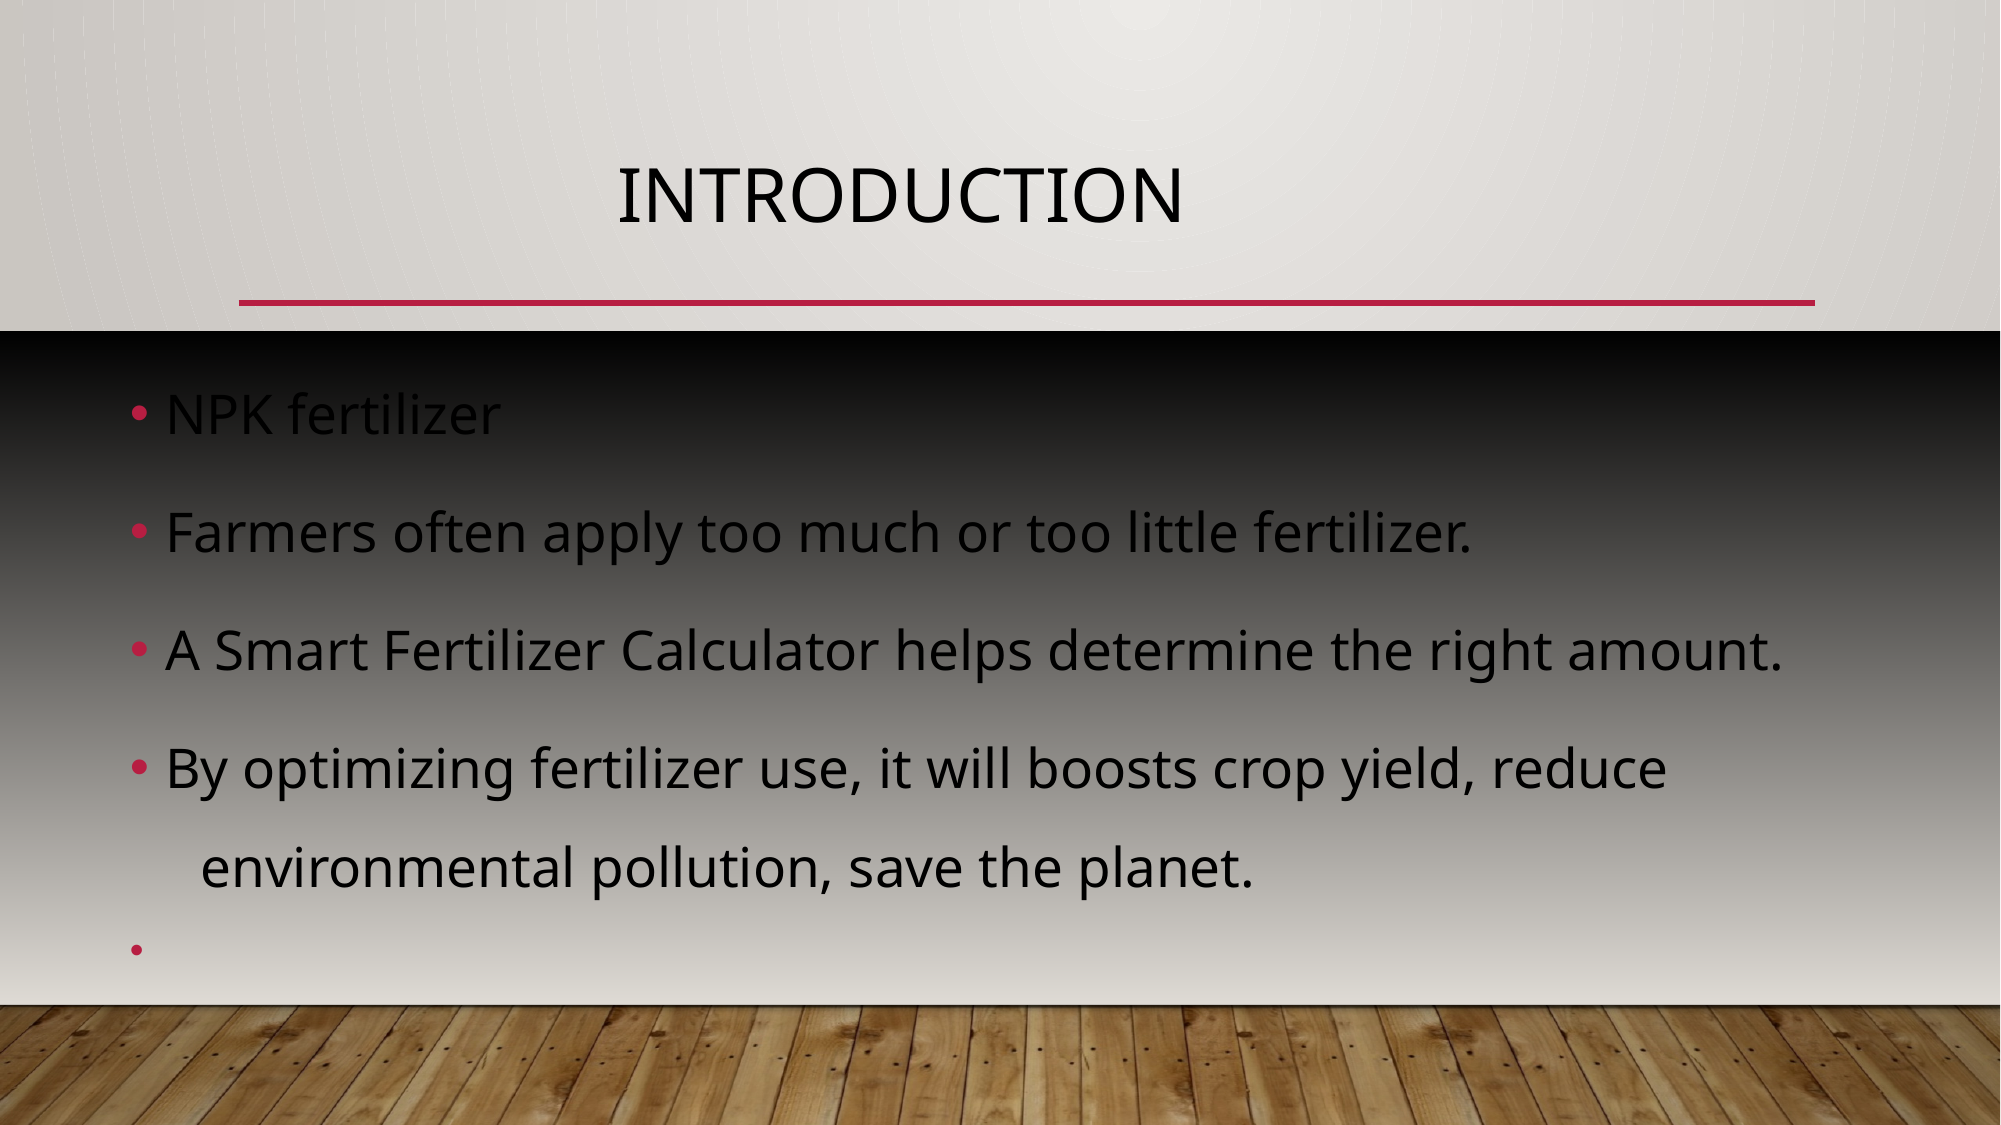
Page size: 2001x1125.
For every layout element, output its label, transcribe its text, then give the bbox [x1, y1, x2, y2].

list NPK fertilizer Farmers often apply too much or too little fertilizer. A Smart Fertilizer Calculator helps determine the right amount. By optimizing fertilizer use, it will boosts crop yield, reduce environmental pollution, save the planet. [114, 339, 1869, 979]
title introduction [114, 149, 1869, 259]
